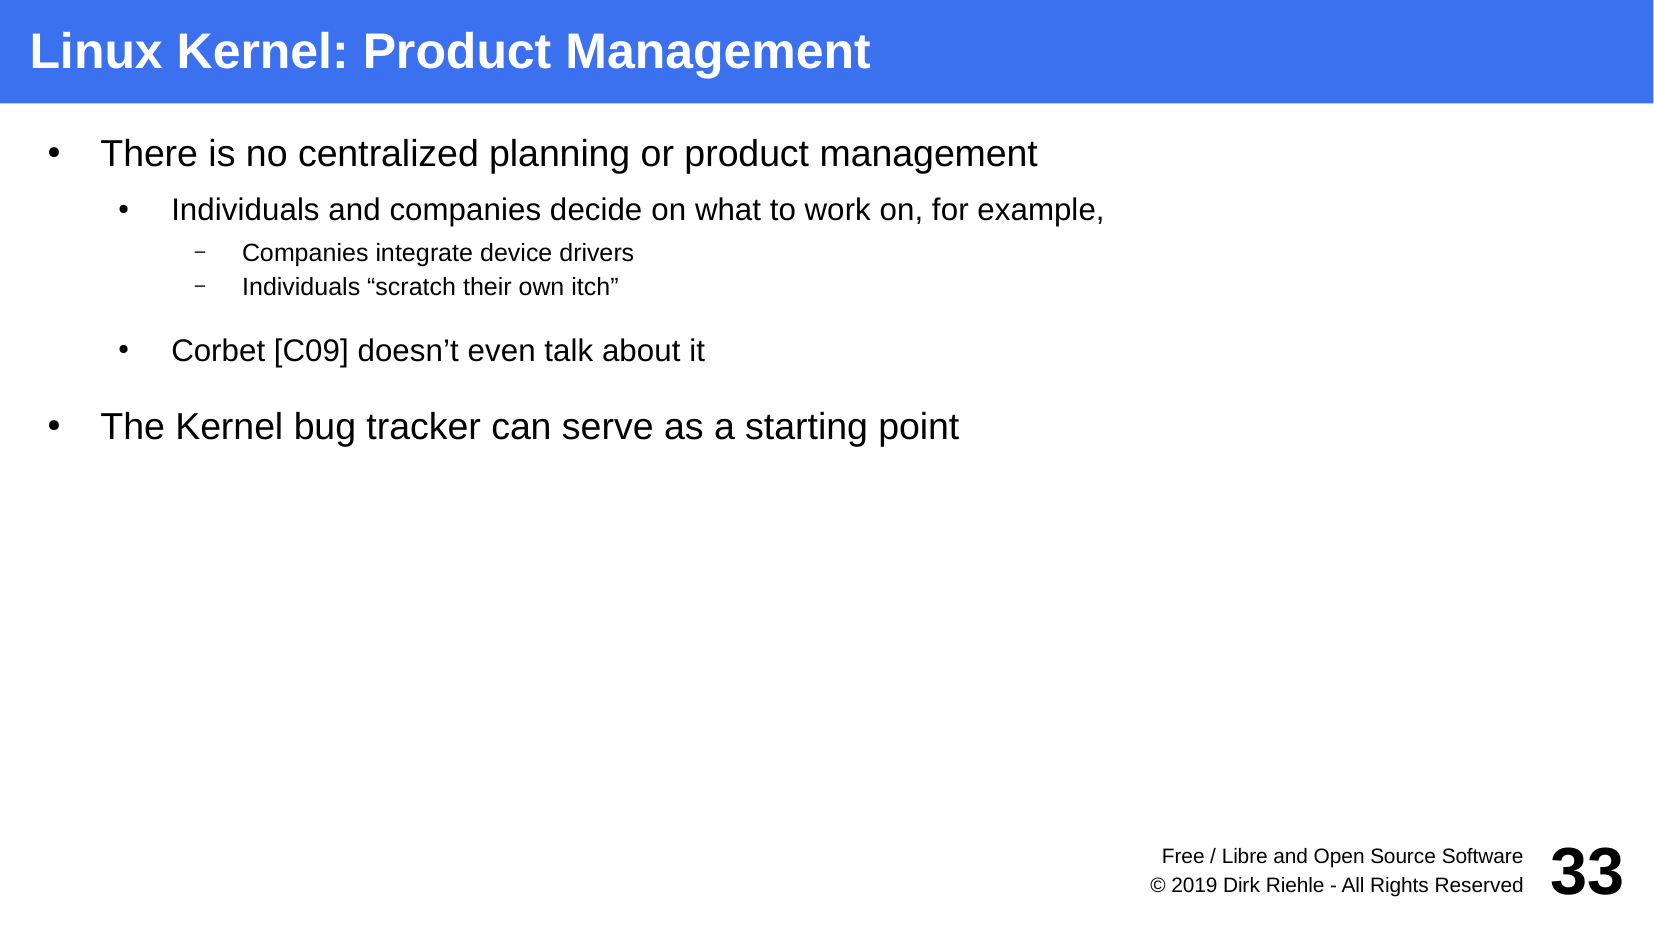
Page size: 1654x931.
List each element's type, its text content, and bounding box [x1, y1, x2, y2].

title Linux Kernel: Product Management [0, 0, 1654, 104]
list There is no centralized planning or product management Individuals and companies decide on what to work on, for example, Companies integrate device drivers Individuals “scratch their own itch” Corbet [C09] doesn’t even talk about it The Kernel bug tracker can serve as a starting point [29, 132, 1625, 813]
